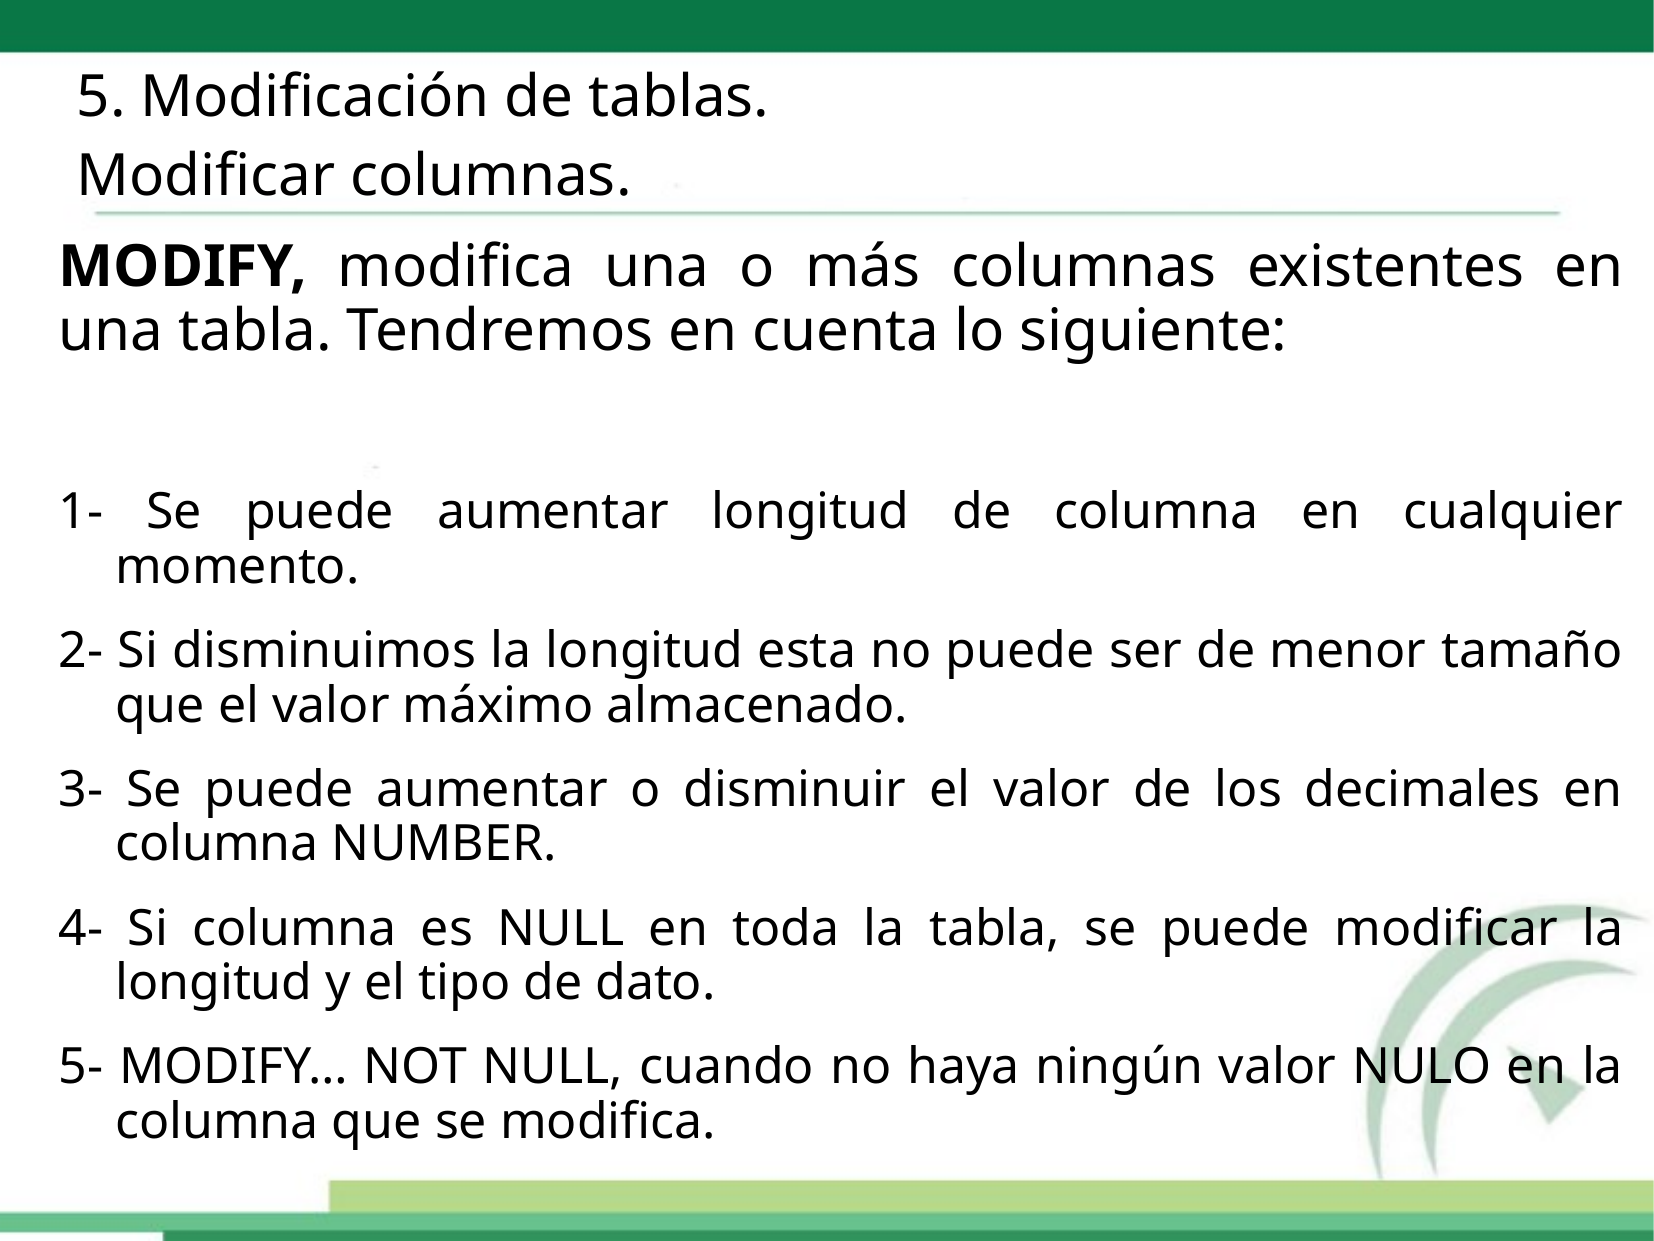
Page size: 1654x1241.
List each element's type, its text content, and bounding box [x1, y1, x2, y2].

title 5. Modificación de tablas. Modificar columnas. [76, 29, 1625, 236]
list MODIFY, modifica una o más columnas existentes en una tabla. Tendremos en cuenta lo siguiente: 1- Se puede aumentar longitud de columna en cualquier momento. 2- Si disminuimos la longitud esta no puede ser de menor tamaño que el valor máximo almacenado. 3- Se puede aumentar o disminuir el valor de los decimales en columna NUMBER. 4- Si columna es NULL en toda la tabla, se puede modificar la longitud y el tipo de dato. 5- MODIFY… NOT NULL, cuando no haya ningún valor NULO en la columna que se modifica. [59, 236, 1625, 1093]
picture [0, 0, 1654, 1241]
